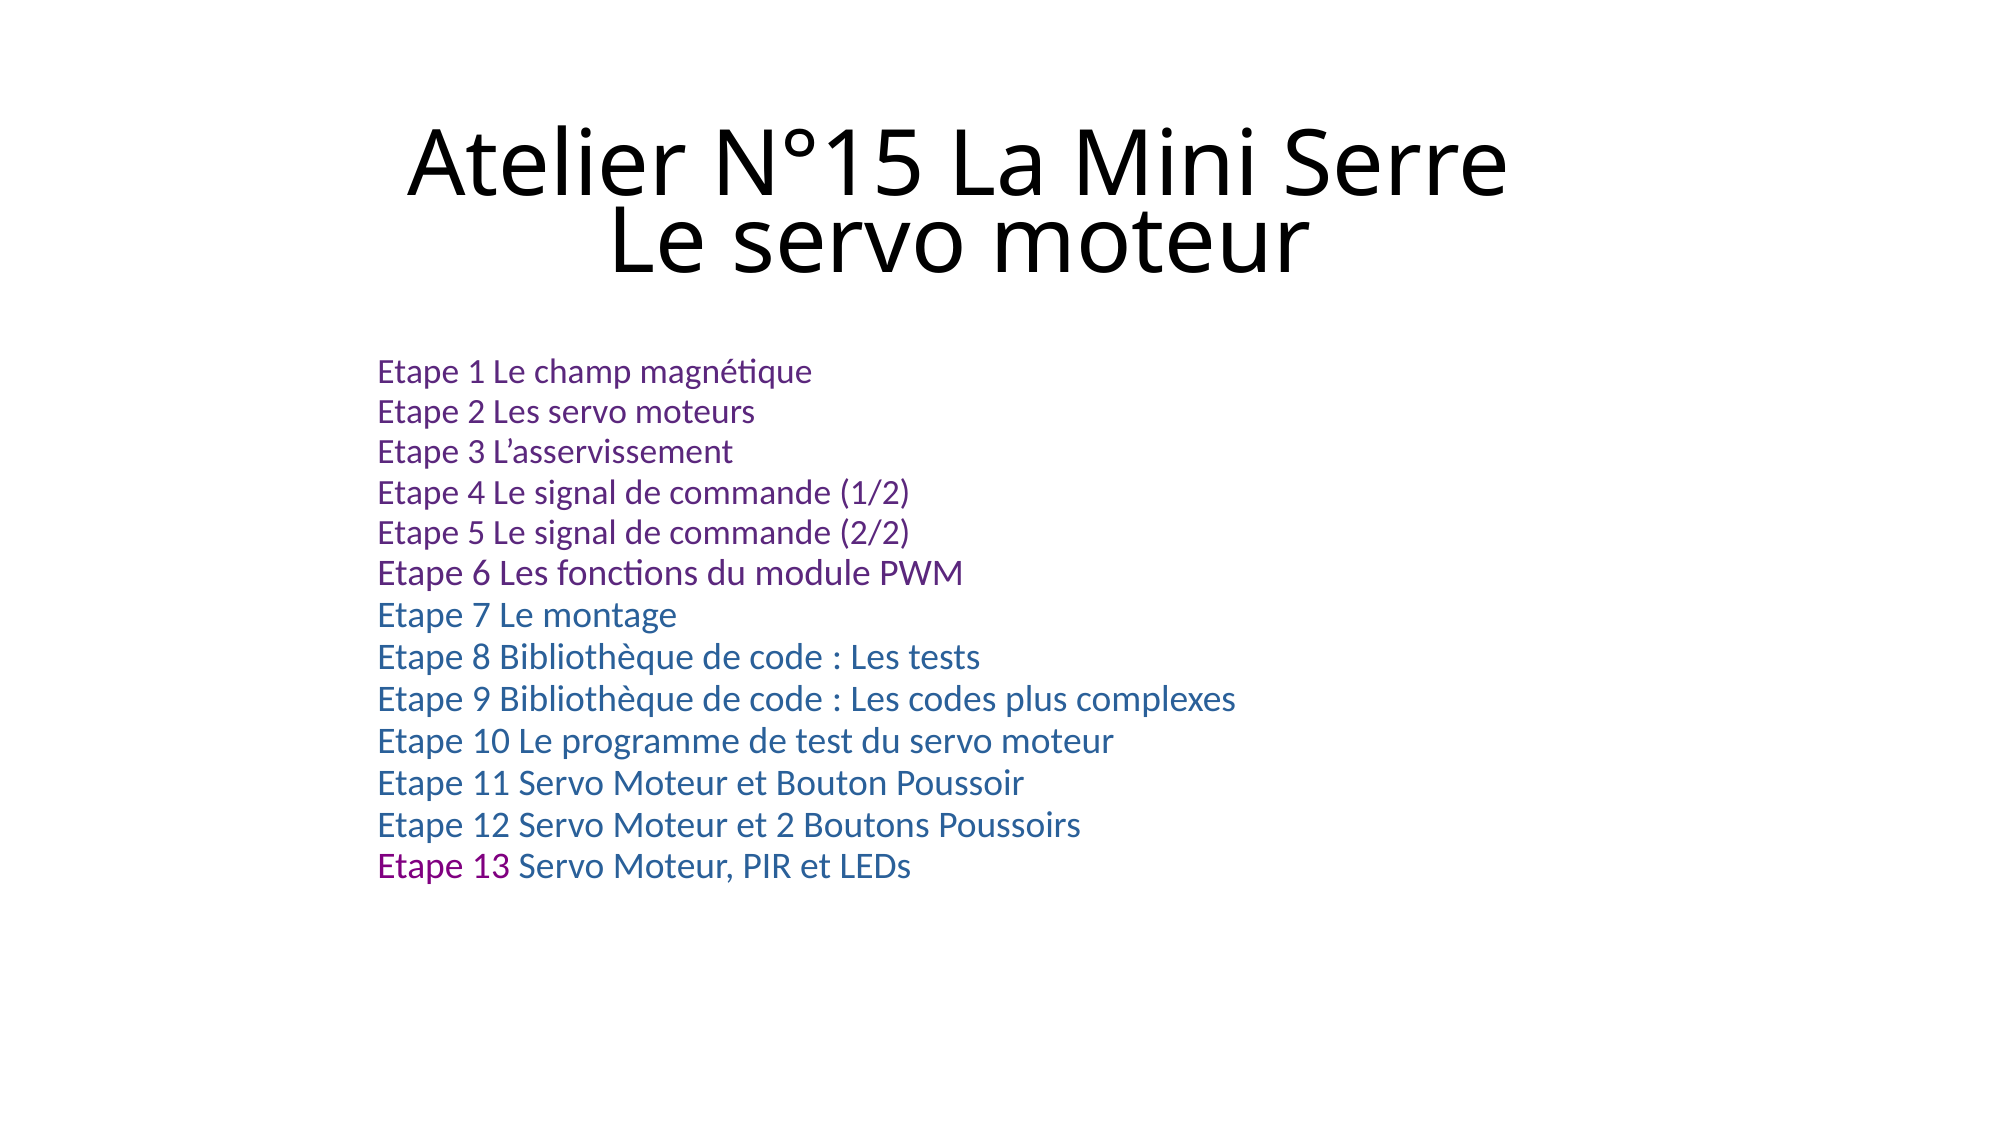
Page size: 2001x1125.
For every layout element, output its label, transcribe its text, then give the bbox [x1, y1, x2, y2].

text_box Atelier N°15 La Mini Serre Le servo moteur [236, 62, 1684, 296]
text_box Etape 1 Le champ magnétique Etape 2 Les servo moteurs Etape 3 L’asservissement Etape 4 Le signal de commande (1/2) Etape 5 Le signal de commande (2/2) Etape 6 Les fonctions du module PWM Etape 7 Le montage Etape 8 Bibliothèque de code : Les tests Etape 9 Bibliothèque de code : Les codes plus complexes Etape 10 Le programme de test du servo moteur Etape 11 Servo Moteur et Bouton Poussoir Etape 12 Servo Moteur et 2 Boutons Poussoirs Etape 13 Servo Moteur, PIR et LEDs [137, 299, 1863, 1014]
